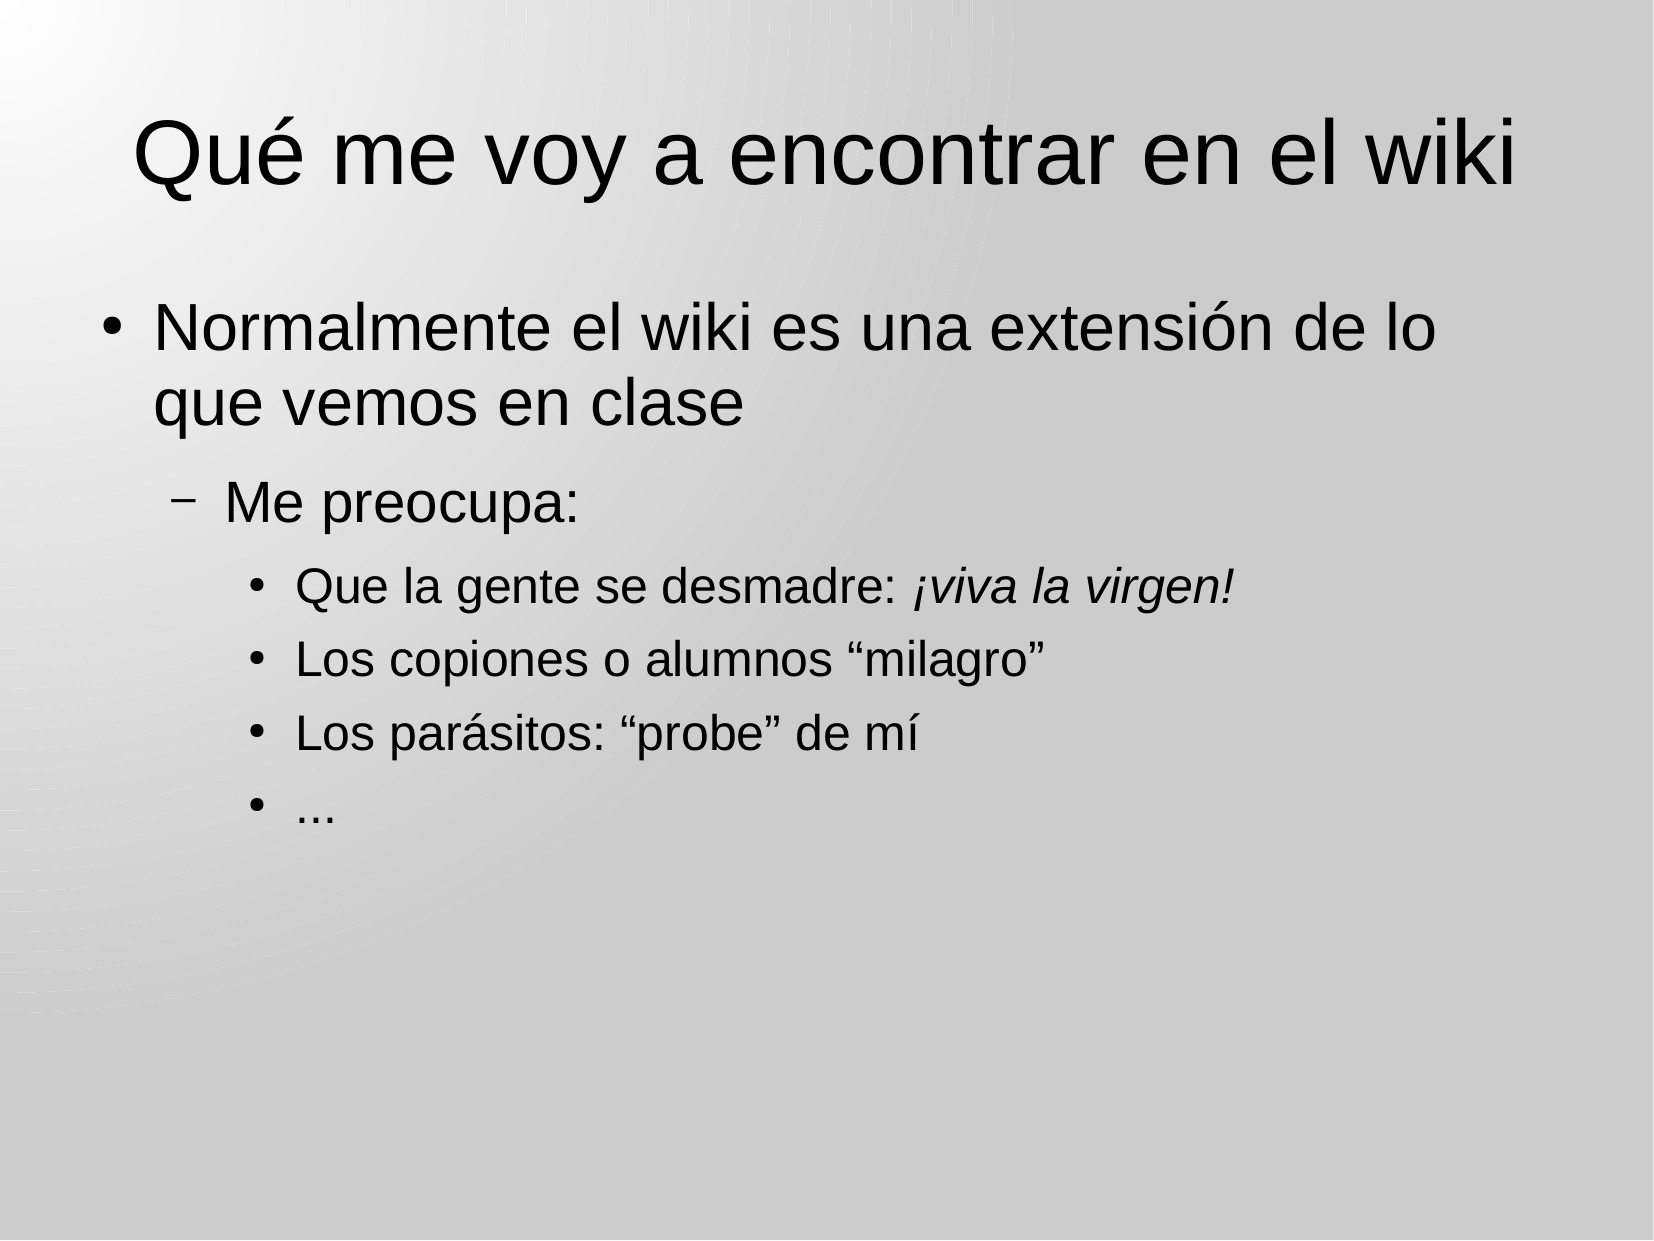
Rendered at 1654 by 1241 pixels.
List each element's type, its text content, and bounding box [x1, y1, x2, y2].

title Qué me voy a encontrar en el wiki [82, 49, 1571, 257]
list Normalmente el wiki es una extensión de lo que vemos en clase Me preocupa: Que la gente se desmadre: ¡viva la virgen! Los copiones o alumnos “milagro” Los parásitos: “probe” de mí ... [82, 290, 1538, 1109]
